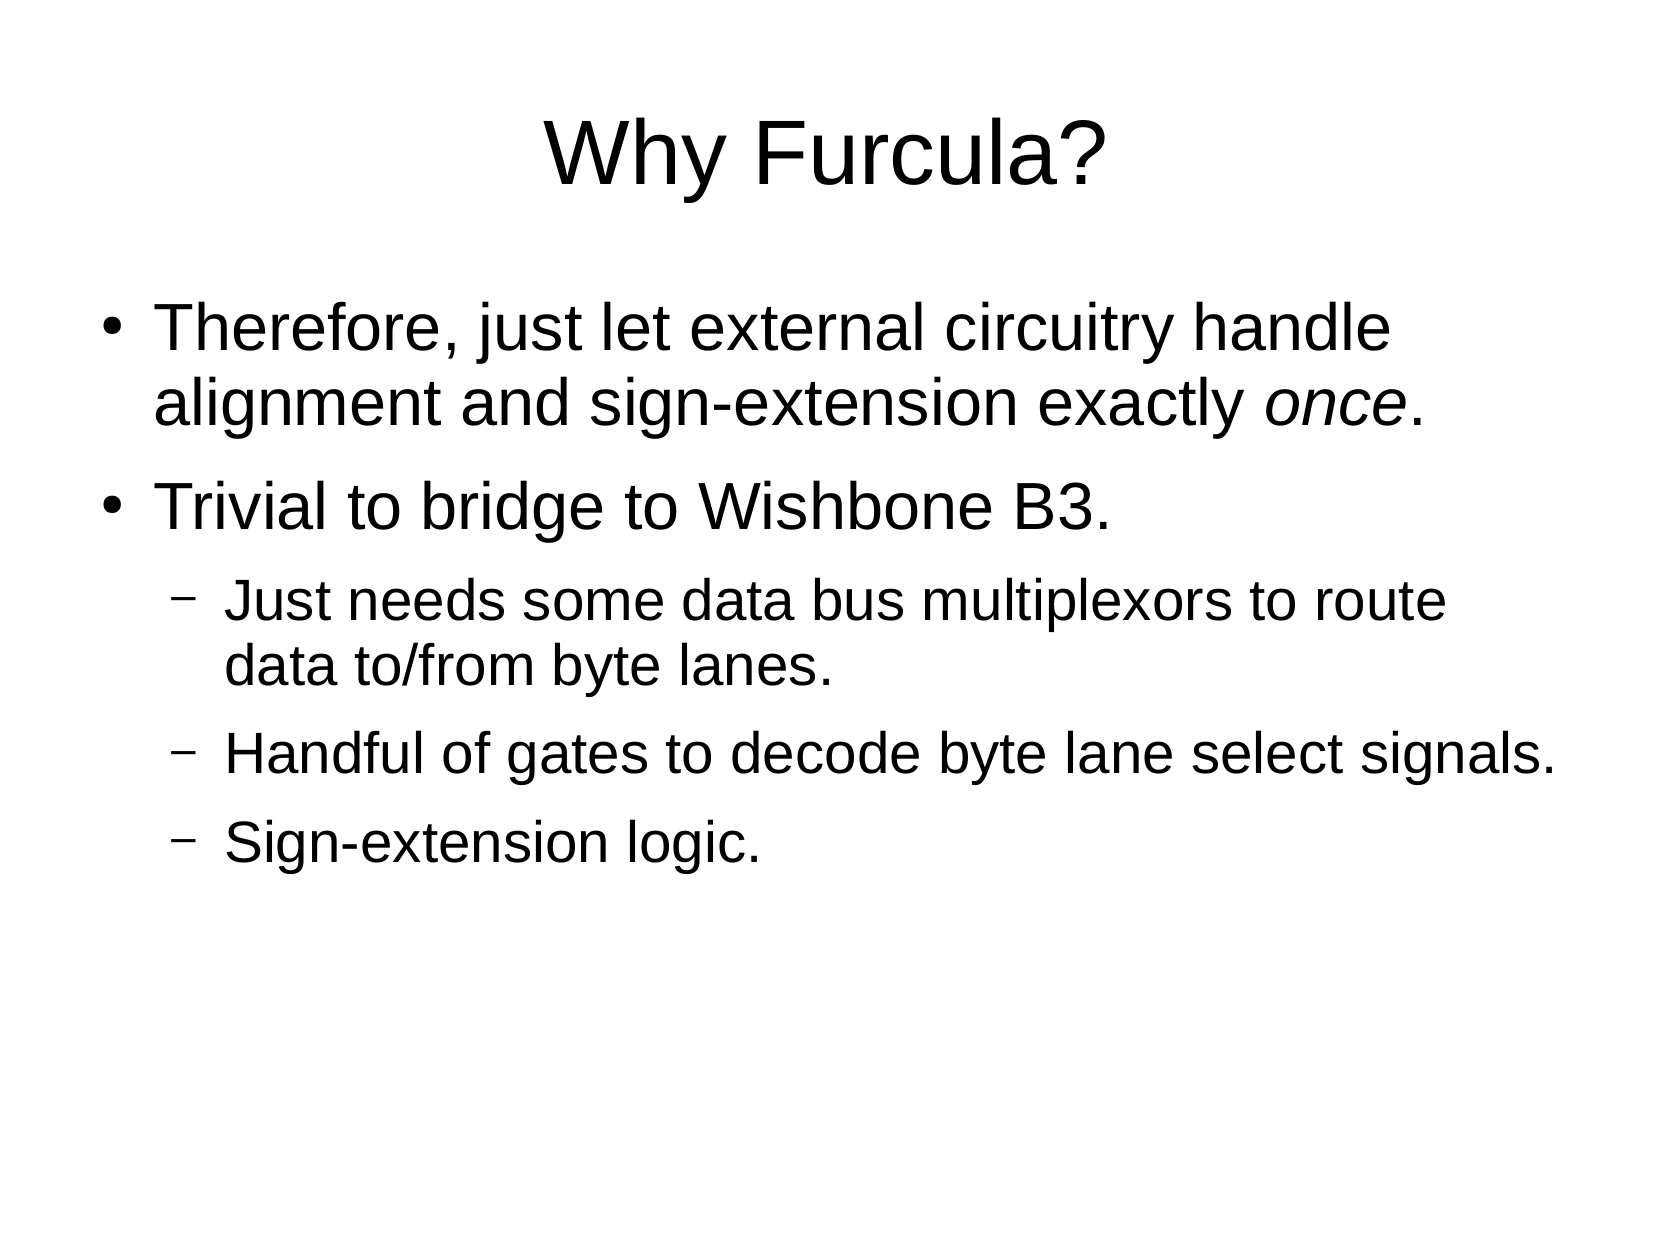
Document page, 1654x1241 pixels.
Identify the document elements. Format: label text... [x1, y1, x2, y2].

list Therefore, just let external circuitry handle alignment and sign-extension exactly once. Trivial to bridge to Wishbone B3. Just needs some data bus multiplexors to route data to/from byte lanes. Handful of gates to decode byte lane select signals. Sign-extension logic. [82, 290, 1571, 1010]
title Why Furcula? [82, 49, 1571, 257]
